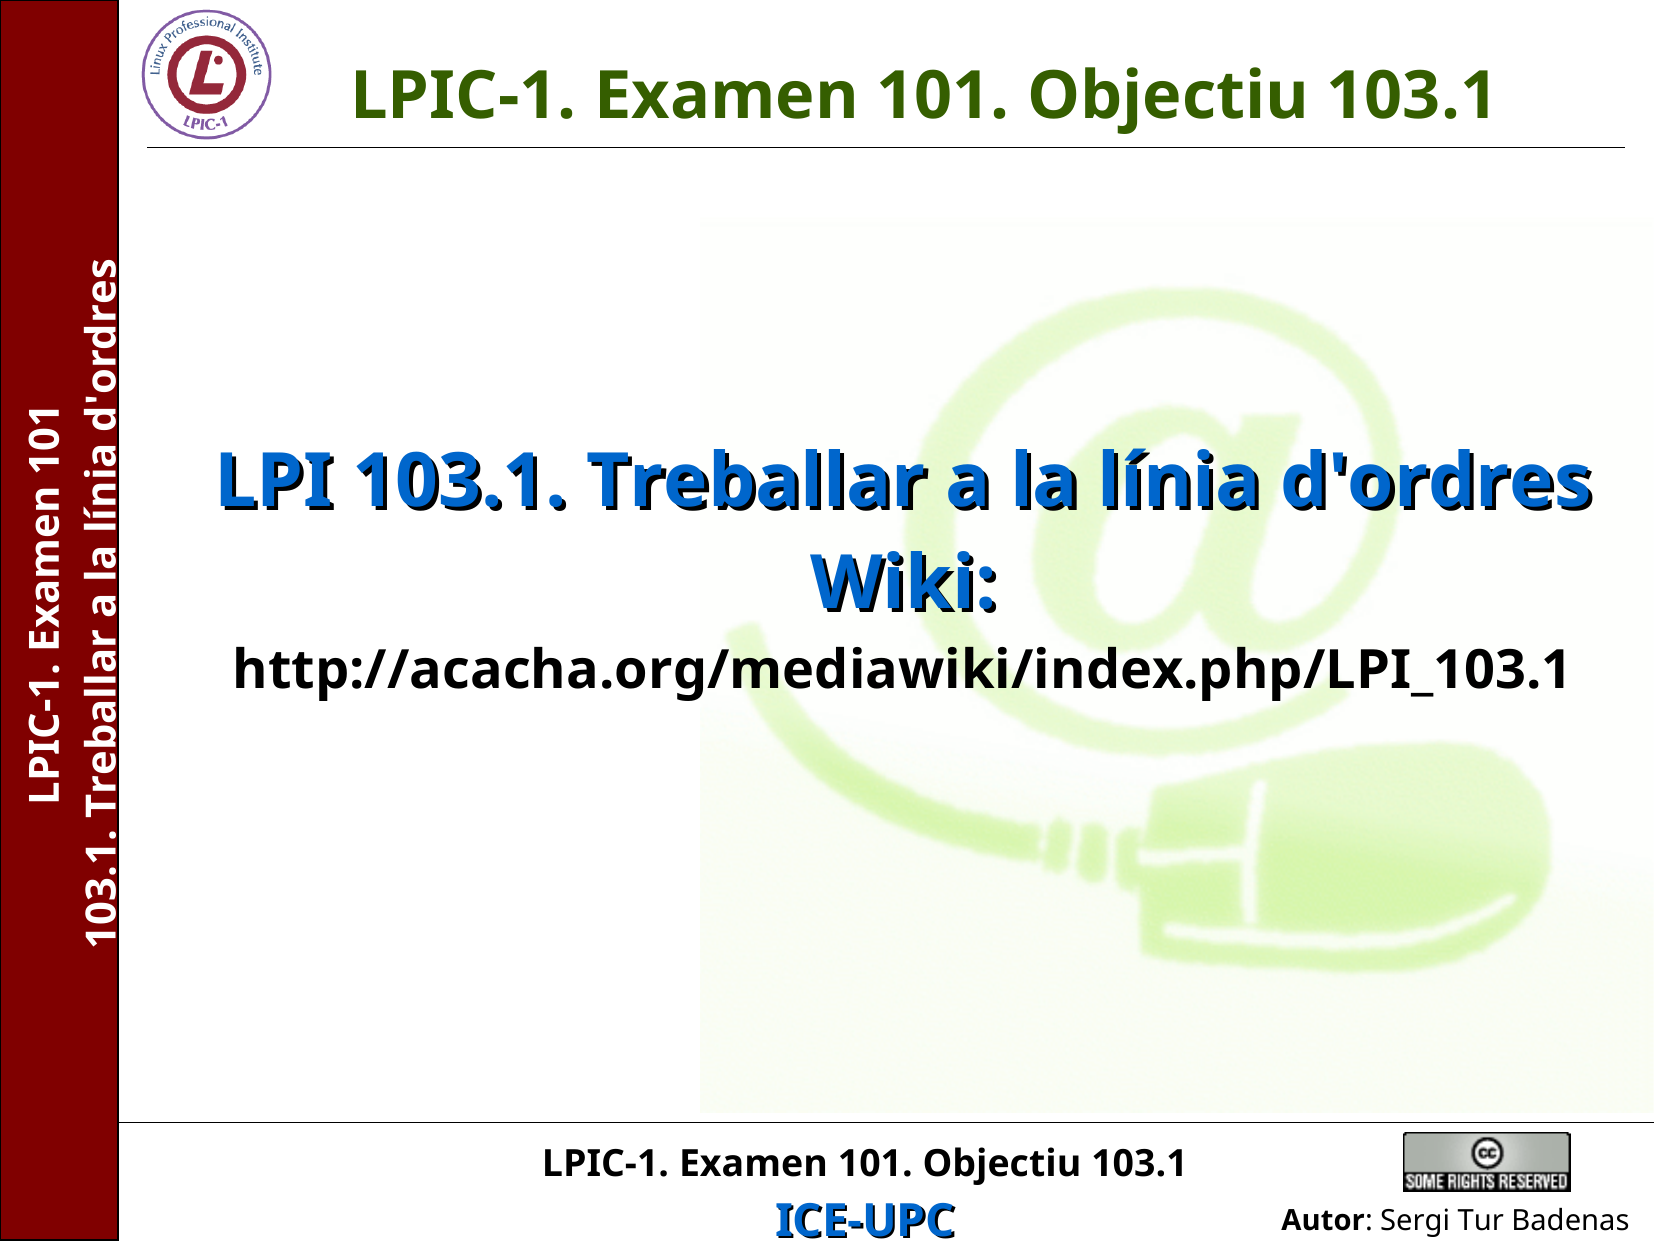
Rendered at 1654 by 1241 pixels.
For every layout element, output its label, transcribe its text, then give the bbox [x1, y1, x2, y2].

picture [135, 5, 277, 142]
picture [700, 217, 1654, 1113]
picture [1403, 1132, 1571, 1192]
title LPIC-1. Examen 101. Objectiu 103.1 [206, 43, 1643, 142]
subtitle LPI 103.1. Treballar a la línia d'ordres Wiki: http://acacha.org/mediawiki/index.php/LPI_103.1 [141, 242, 1630, 1093]
